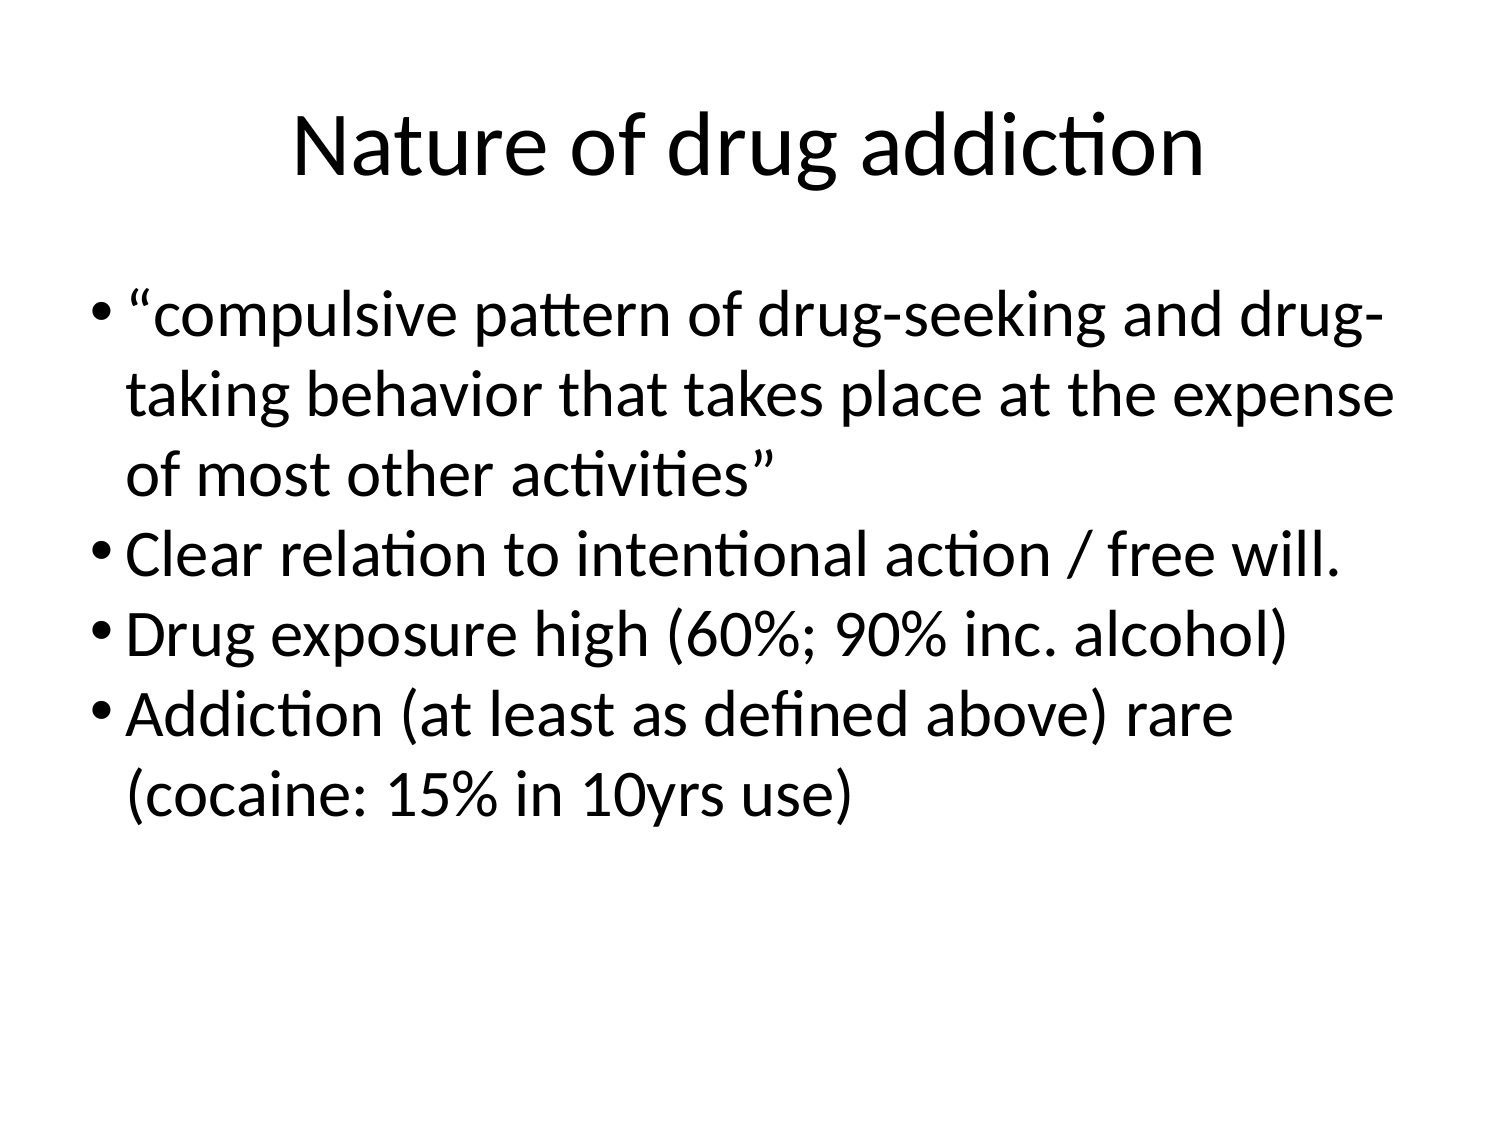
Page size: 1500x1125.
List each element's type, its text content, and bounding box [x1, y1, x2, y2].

text_box Nature of drug addiction [75, 45, 1425, 233]
text_box “compulsive pattern of drug-seeking and drug-taking behavior that takes place at the expense of most other activities” Clear relation to intentional action / free will. Drug exposure high (60%; 90% inc. alcohol) Addiction (at least as defined above) rare (cocaine: 15% in 10yrs use) [75, 262, 1425, 1005]
